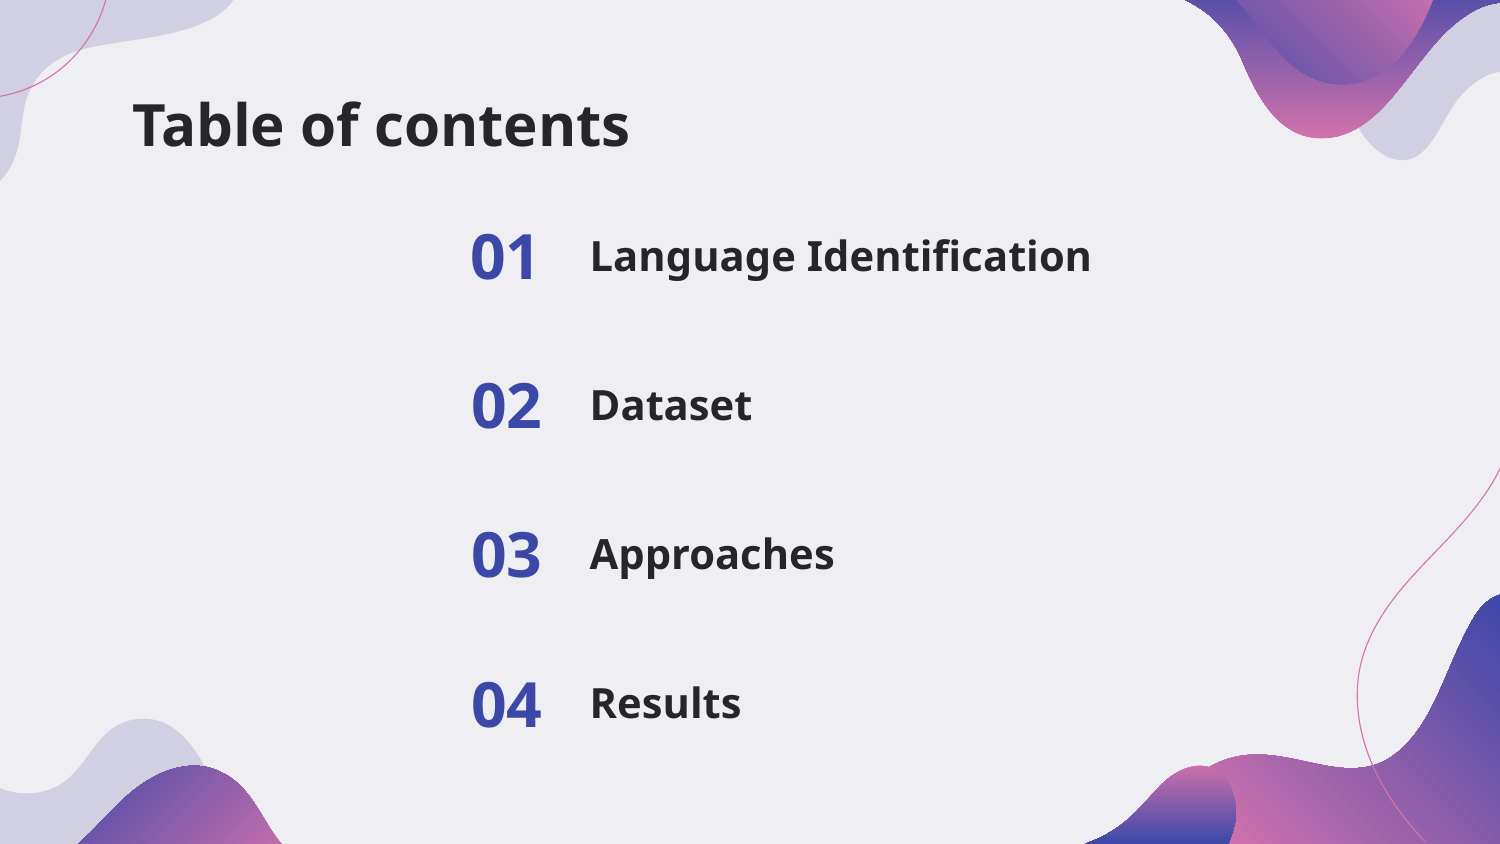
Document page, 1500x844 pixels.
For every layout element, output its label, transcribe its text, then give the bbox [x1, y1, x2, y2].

title 03 [446, 525, 568, 581]
title Dataset [574, 341, 1198, 467]
title 02 [446, 376, 568, 432]
title Table of contents [116, 72, 1383, 167]
text_box Results [574, 639, 1198, 765]
title 01 [445, 227, 567, 283]
title Approaches [574, 490, 1198, 616]
text_box 04 [446, 674, 568, 730]
title Language Identification [574, 192, 1198, 317]
